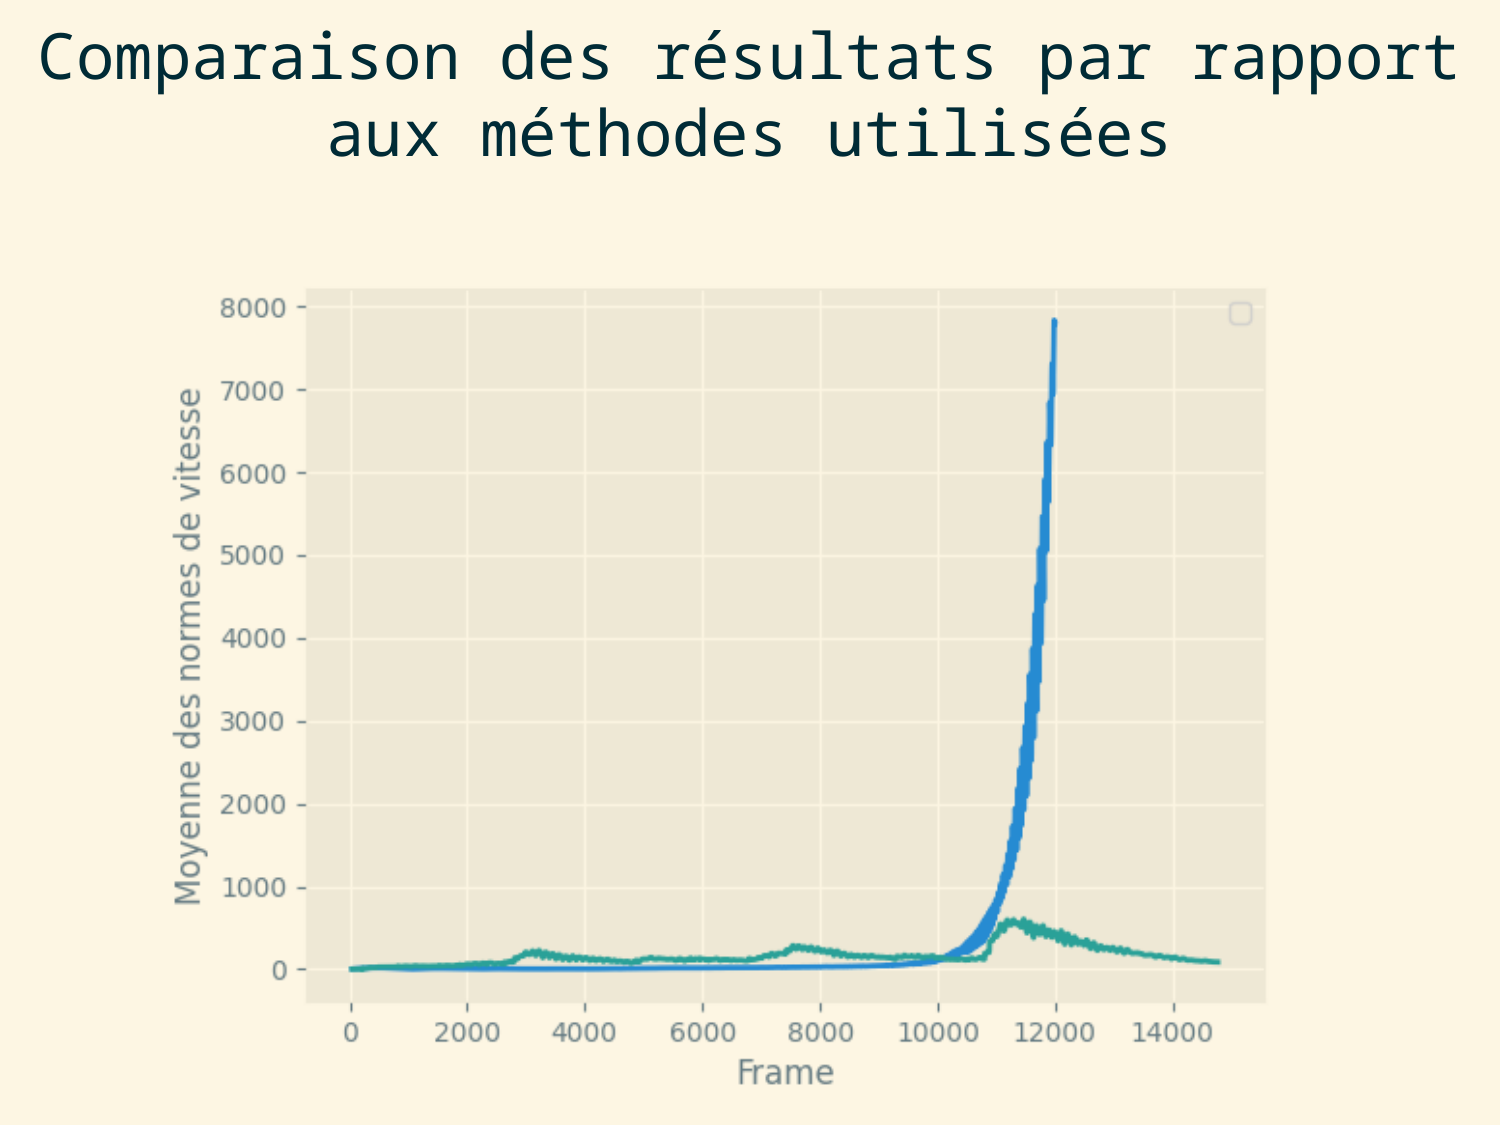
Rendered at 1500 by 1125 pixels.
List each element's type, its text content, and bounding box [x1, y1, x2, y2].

picture [152, 185, 1388, 1104]
title Comparaison des résultats par rapport aux méthodes utilisées [0, 0, 1500, 185]
